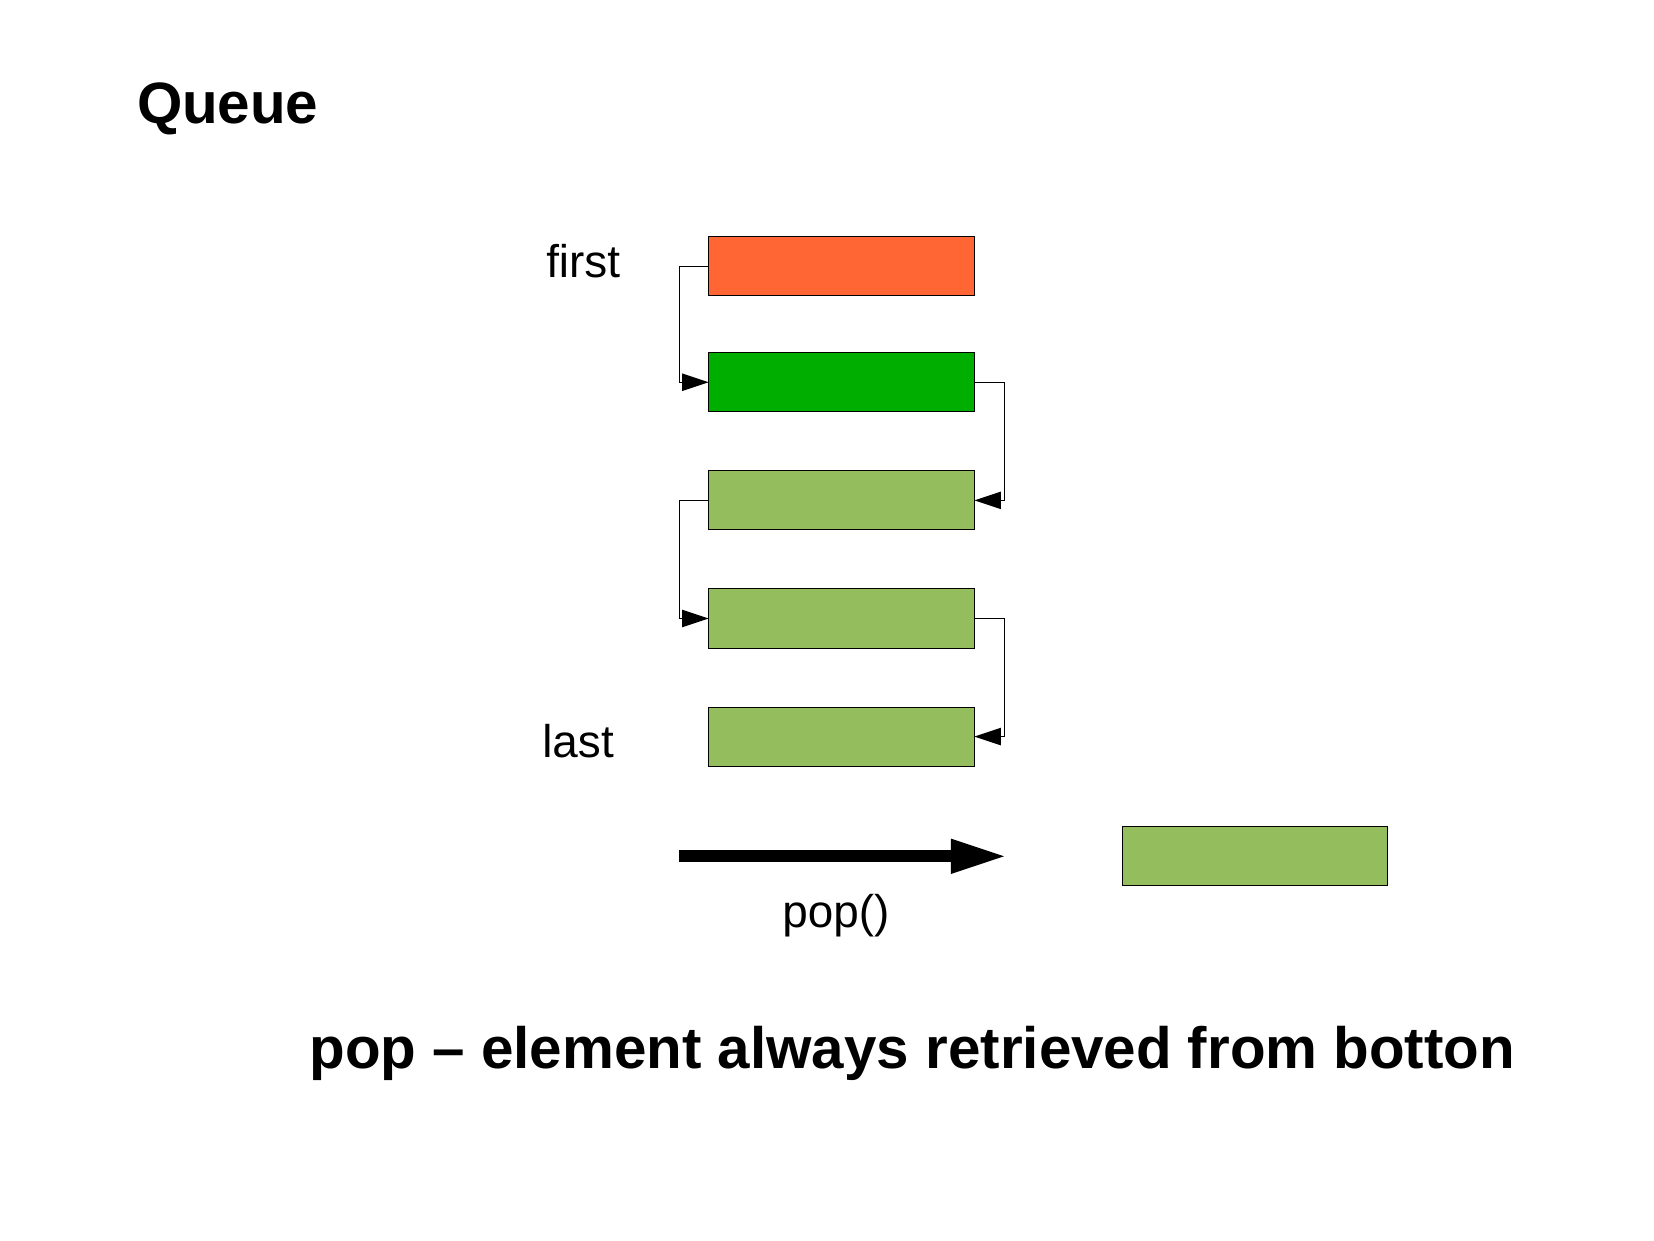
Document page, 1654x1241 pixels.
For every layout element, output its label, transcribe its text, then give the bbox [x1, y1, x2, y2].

text_box [708, 470, 975, 530]
text_box [1122, 826, 1388, 886]
text_box first [531, 228, 684, 295]
text_box pop() [767, 879, 979, 946]
text_box Queue [122, 63, 334, 144]
text_box [708, 352, 975, 412]
text_box first [680, 267, 684, 295]
text_box [708, 588, 975, 649]
text_box pop – element always retrieved from botton [295, 1008, 1531, 1089]
text_box last [527, 708, 680, 775]
text_box [708, 236, 975, 296]
text_box [708, 707, 975, 767]
